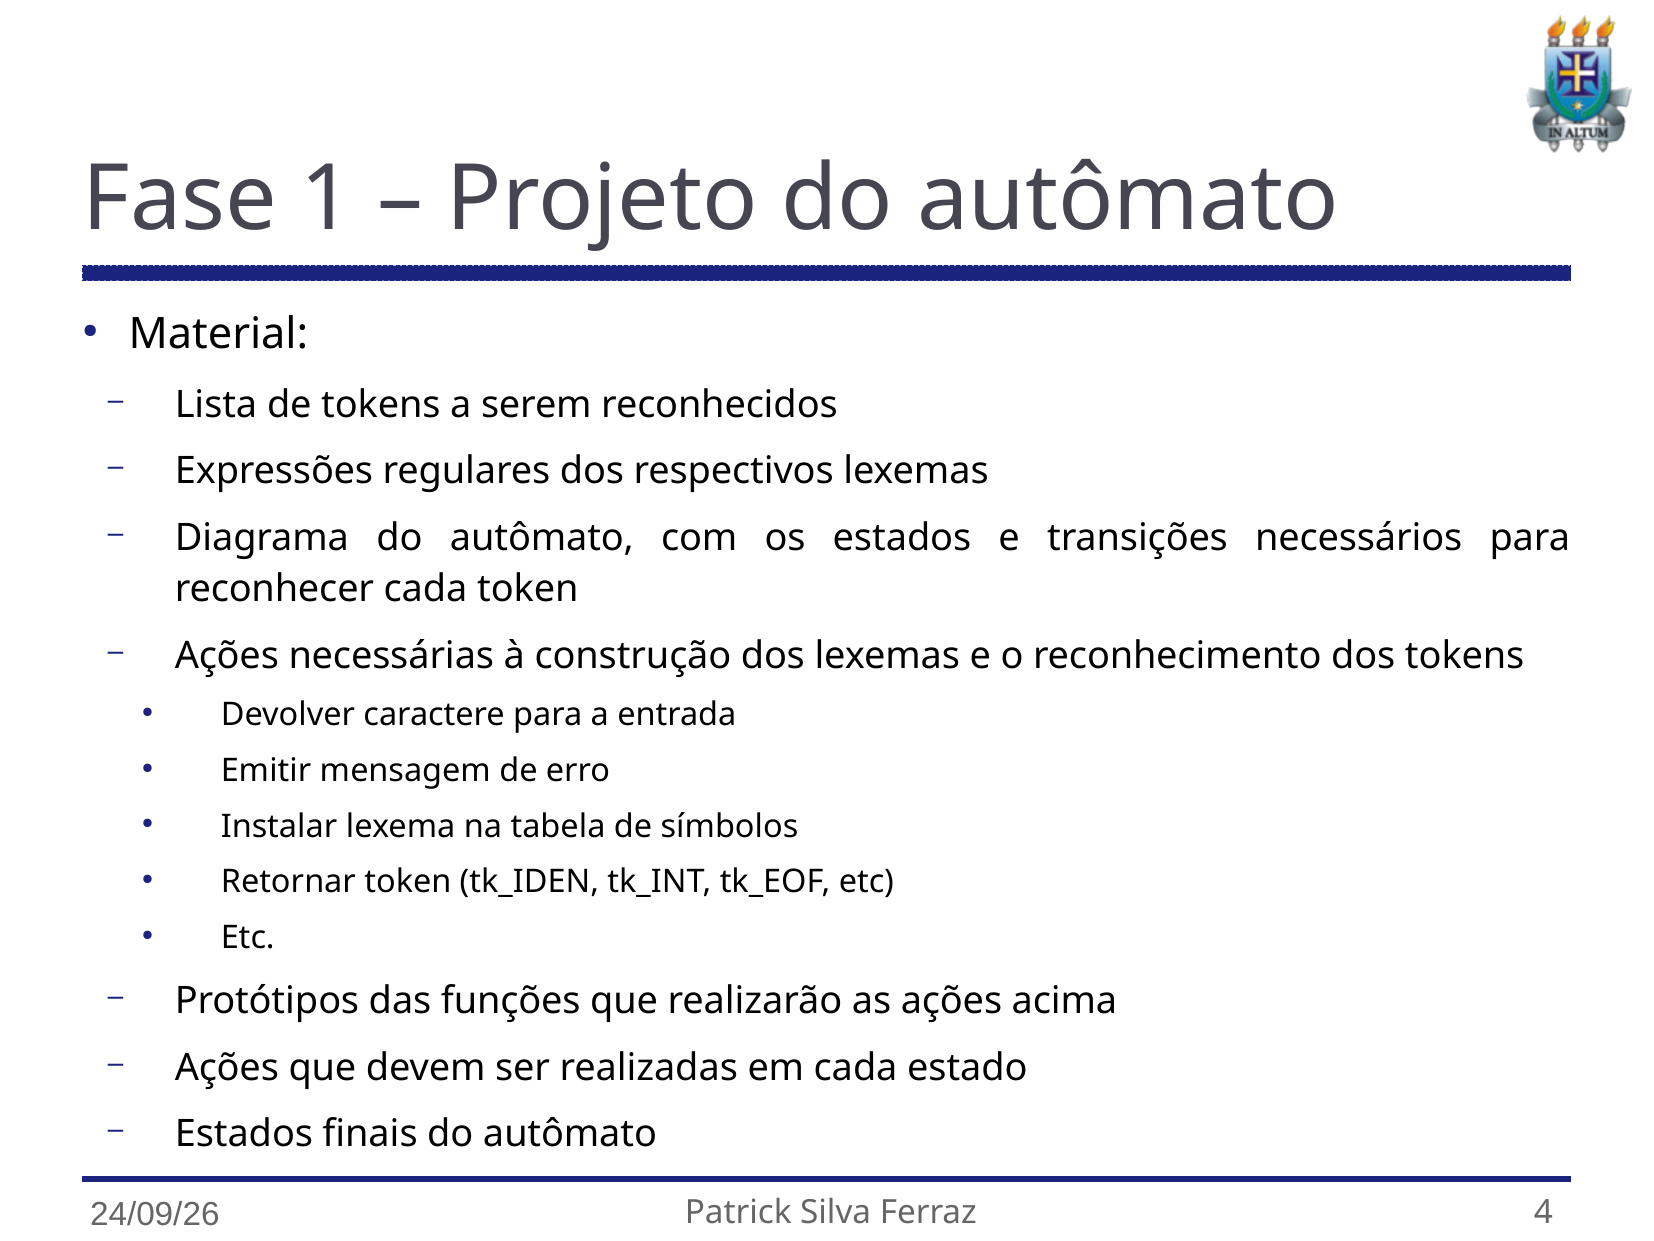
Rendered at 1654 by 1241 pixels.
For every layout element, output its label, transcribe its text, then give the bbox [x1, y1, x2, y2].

picture [1525, 15, 1632, 153]
title Fase 1 – Projeto do autômato [82, 49, 1571, 257]
list Material: Lista de tokens a serem reconhecidos Expressões regulares dos respectivos lexemas Diagrama do autômato, com os estados e transições necessários para reconhecer cada token Ações necessárias à construção dos lexemas e o reconhecimento dos tokens Devolver caractere para a entrada Emitir mensagem de erro Instalar lexema na tabela de símbolos Retornar token (tk_IDEN, tk_INT, tk_EOF, etc) Etc. Protótipos das funções que realizarão as ações acima Ações que devem ser realizadas em cada estado Estados finais do autômato [82, 290, 1571, 1171]
